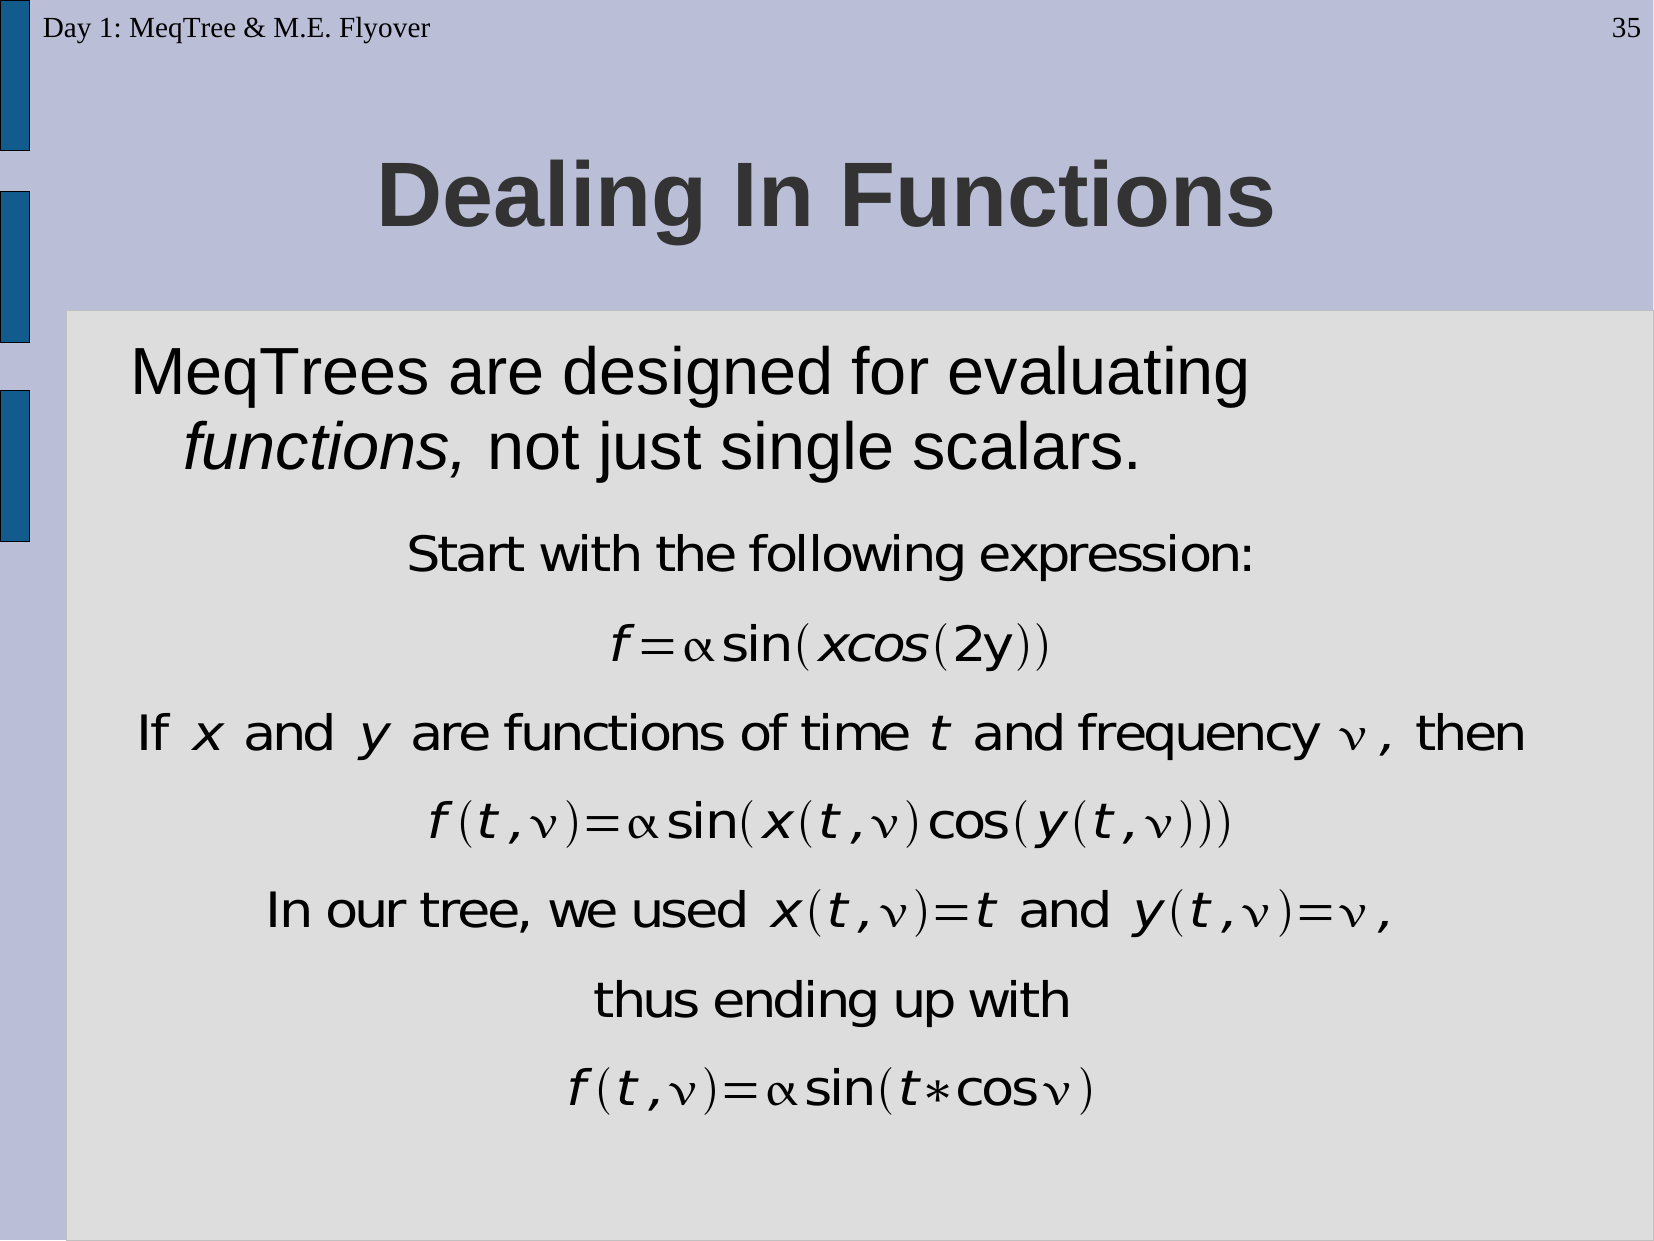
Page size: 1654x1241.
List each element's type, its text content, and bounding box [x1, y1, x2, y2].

chart [129, 504, 1531, 1212]
title Dealing In Functions [121, 91, 1534, 299]
list MeqTrees are designed for evaluating functions, not just single scalars. [112, 334, 1525, 532]
